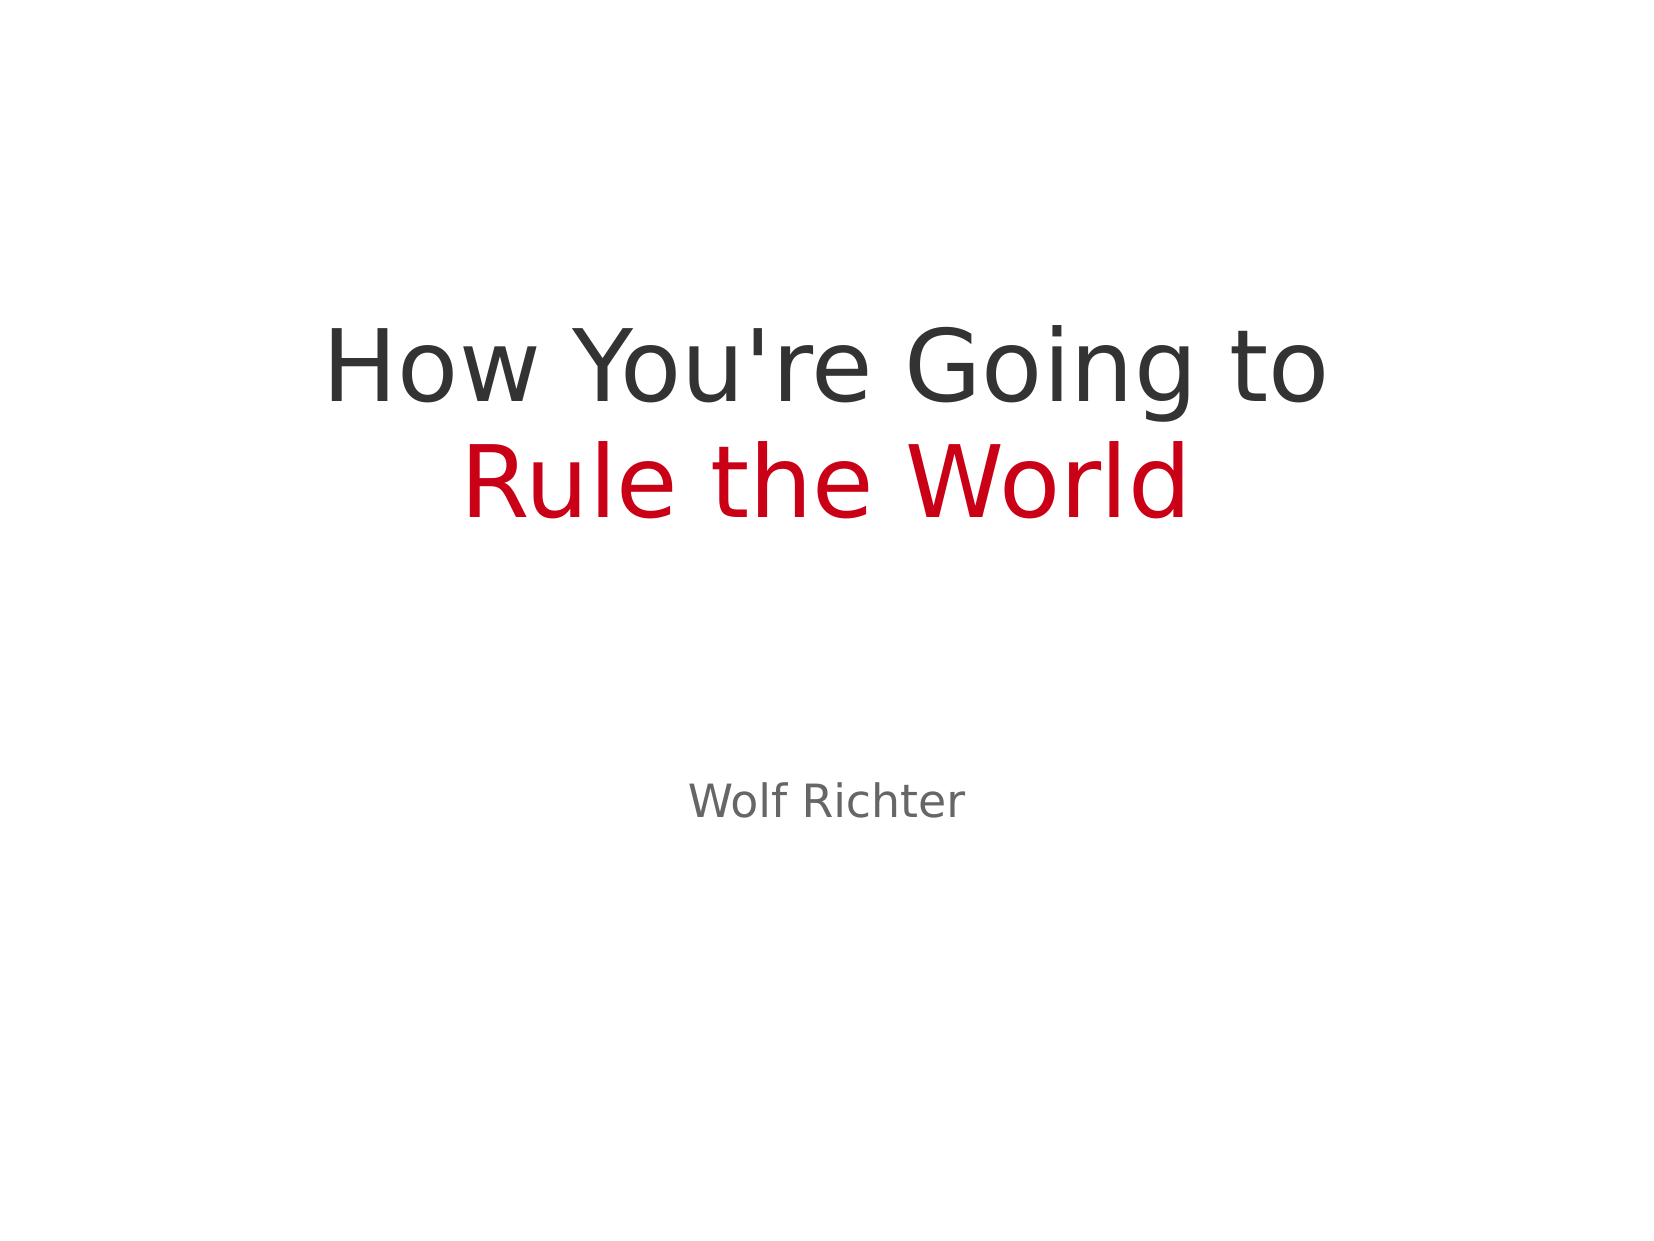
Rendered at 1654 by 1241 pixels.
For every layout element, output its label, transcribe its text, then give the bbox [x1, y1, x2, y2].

subtitle How You're Going to Rule the World Wolf Richter [82, 56, 1571, 1102]
